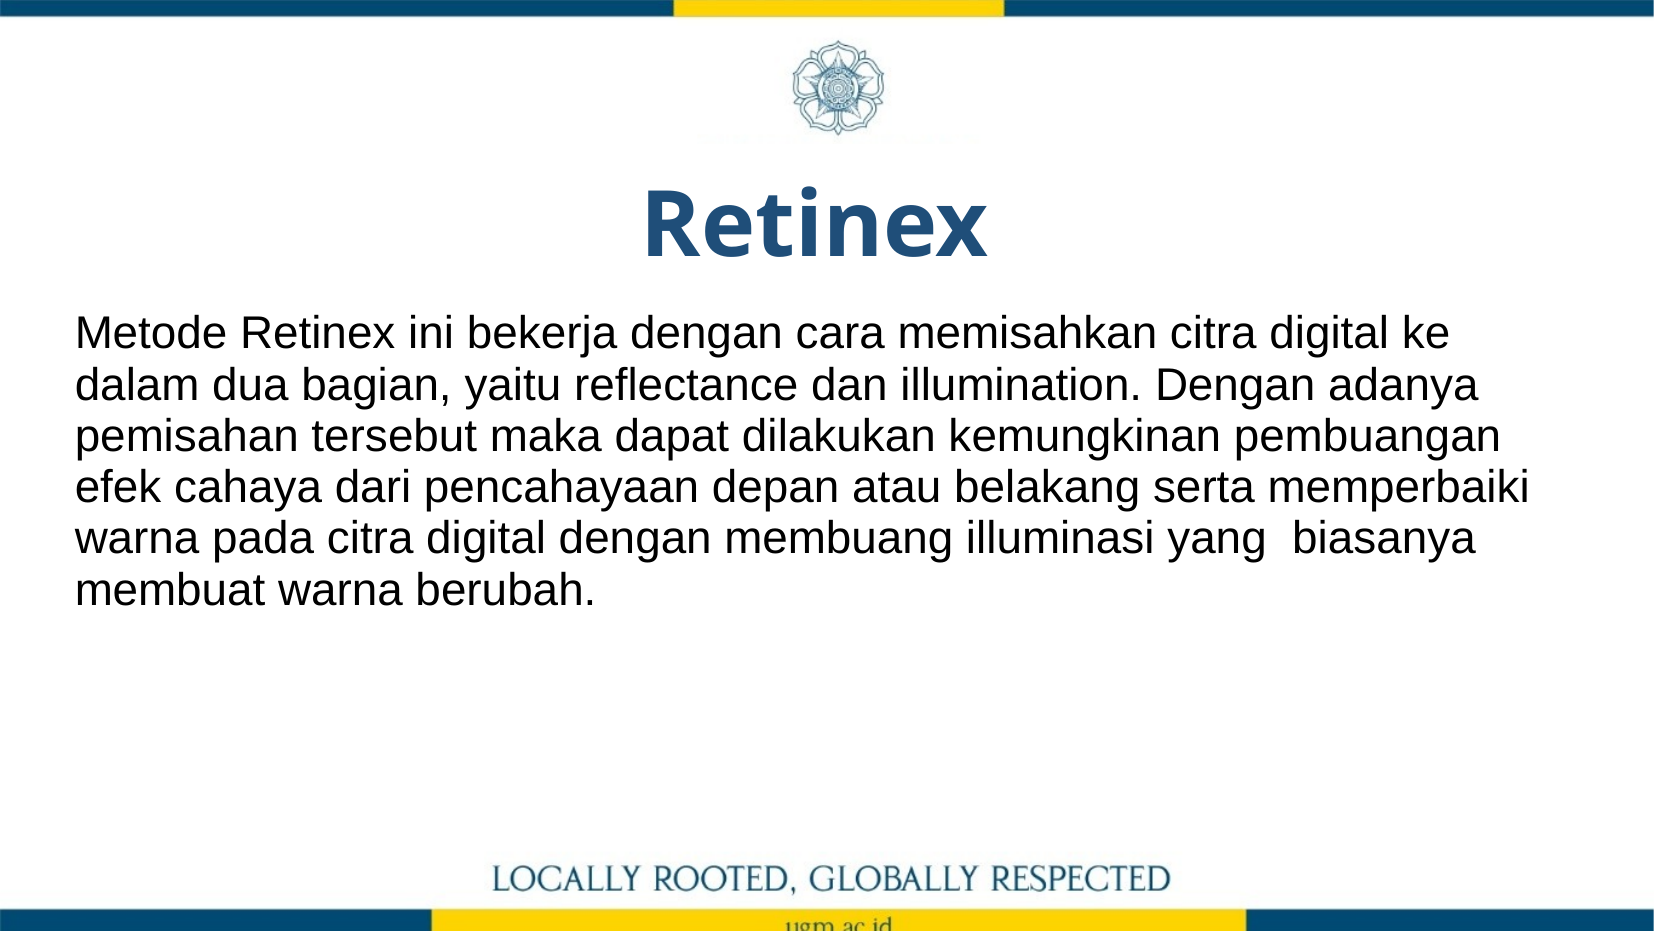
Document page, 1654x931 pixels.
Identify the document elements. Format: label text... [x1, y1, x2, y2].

picture [0, 0, 1654, 931]
title Retinex [113, 143, 1540, 300]
text_box Metode Retinex ini bekerja dengan cara memisahkan citra digital ke dalam dua bagian, yaitu reflectance dan illumination. Dengan adanya pemisahan tersebut maka dapat dilakukan kemungkinan pembuangan efek cahaya dari pencahayaan depan atau belakang serta memperbaiki warna pada citra digital dengan membuang illuminasi yang biasanya membuat warna berubah. [60, 300, 1591, 646]
